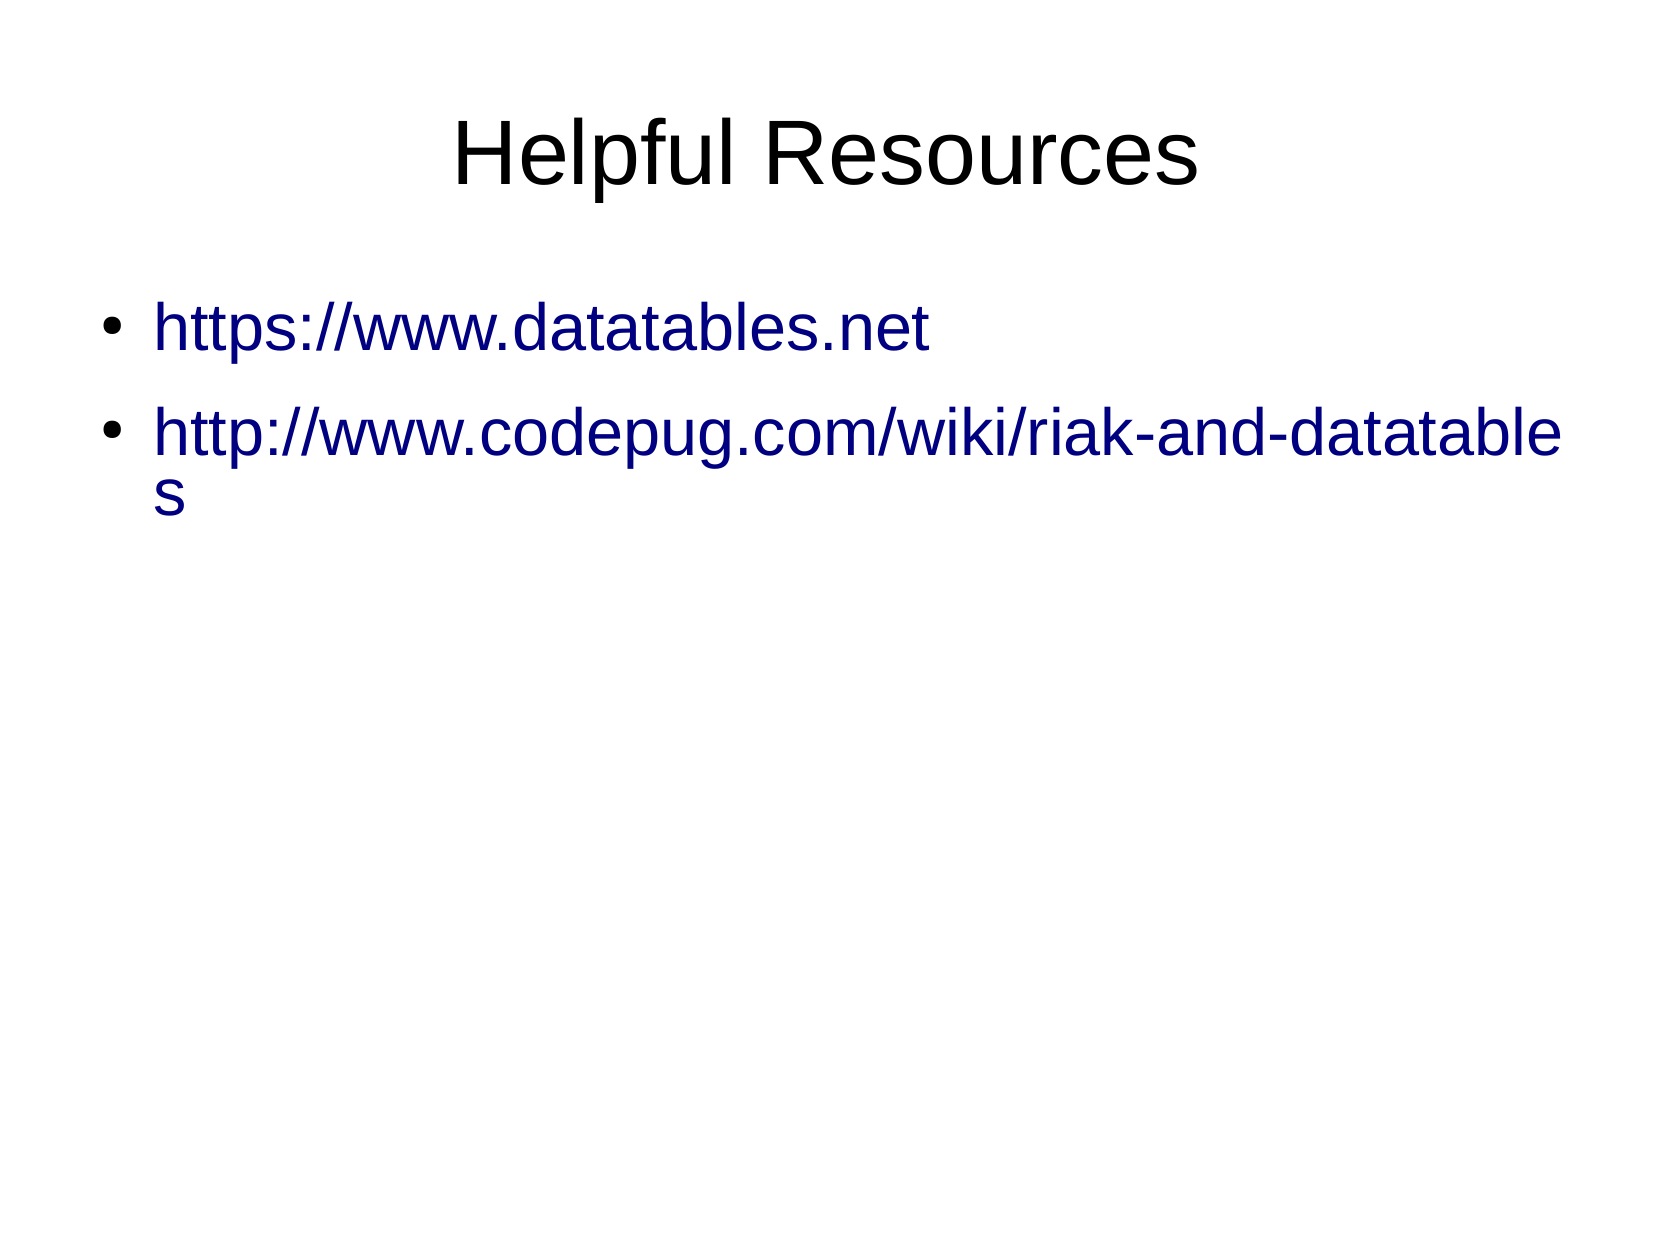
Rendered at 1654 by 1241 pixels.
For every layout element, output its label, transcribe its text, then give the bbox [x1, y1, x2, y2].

list https://www.datatables.net http://www.codepug.com/wiki/riak-and-datatables [82, 290, 1571, 1010]
title Helpful Resources [82, 49, 1571, 257]
